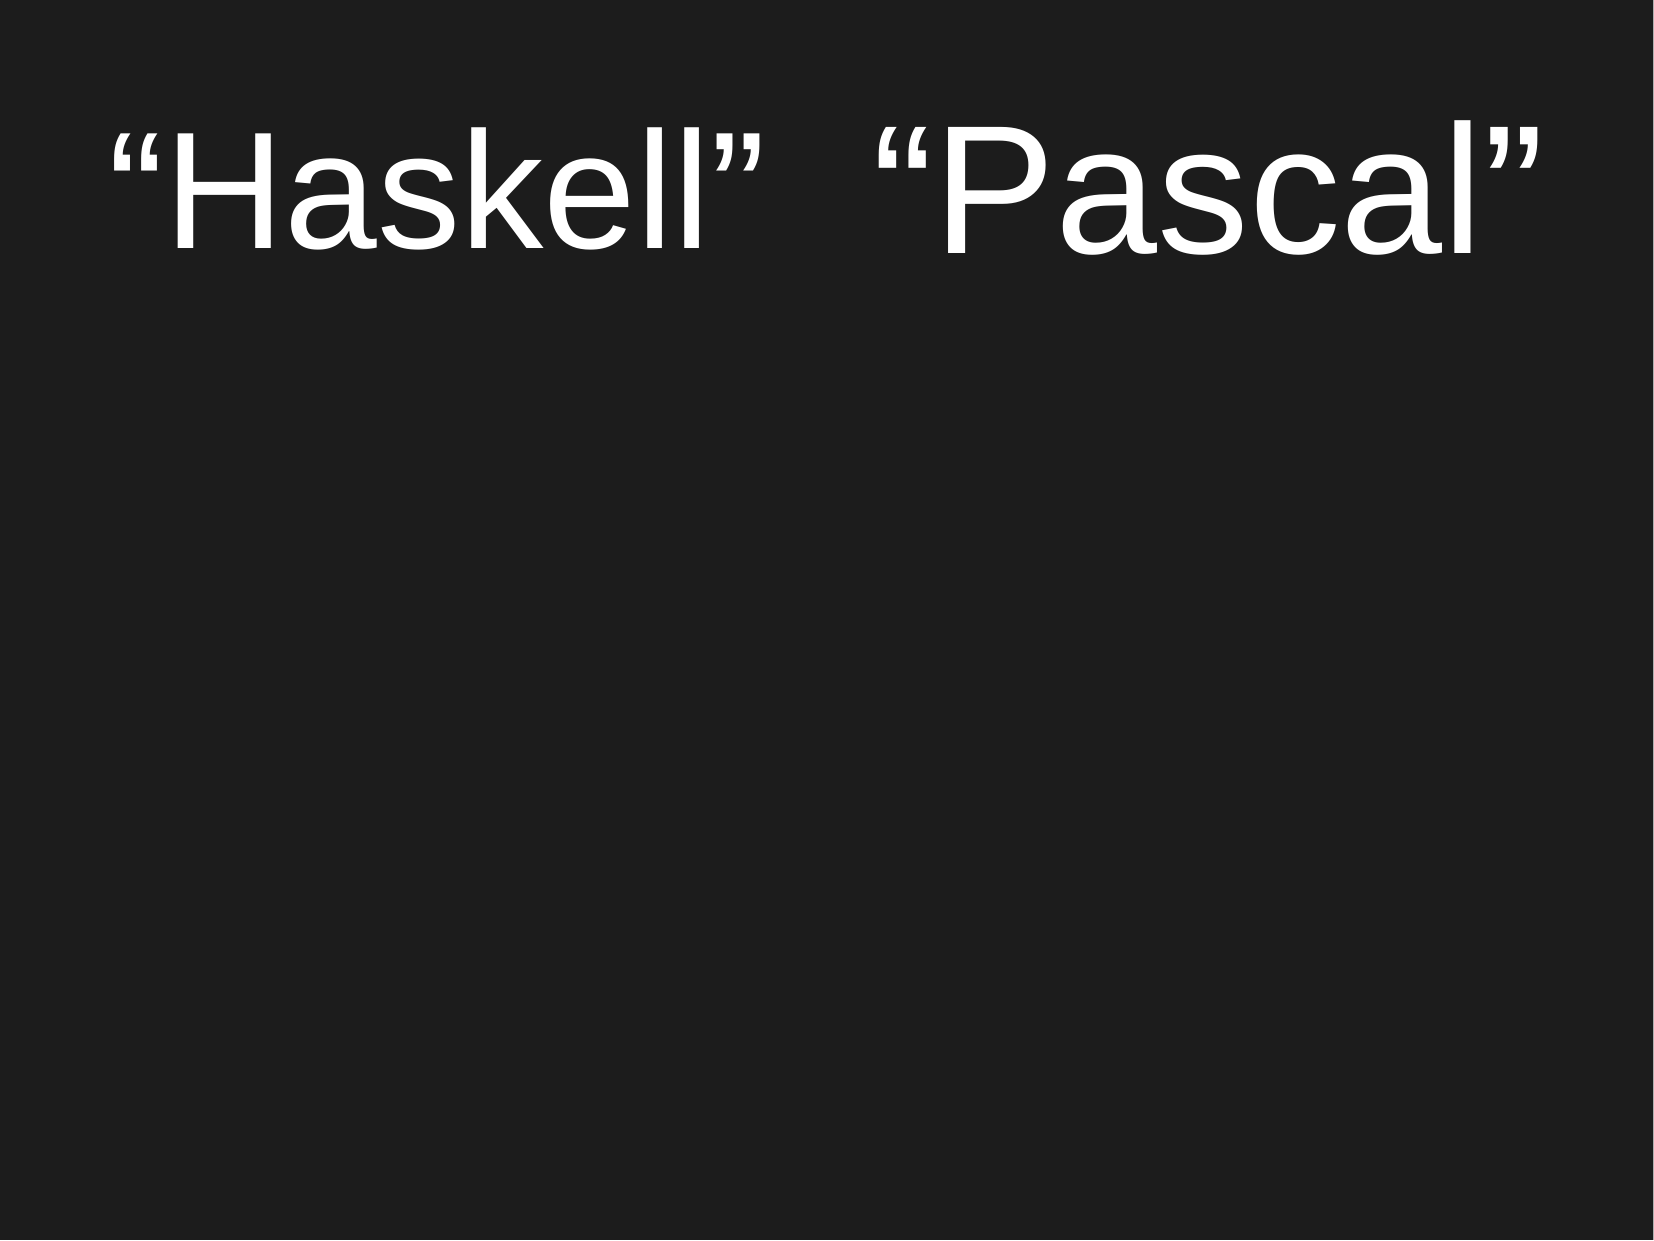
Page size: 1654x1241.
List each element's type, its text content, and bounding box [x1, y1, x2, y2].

text_box “Pascal” [857, 80, 1561, 301]
text_box “Haskell” [93, 89, 814, 291]
